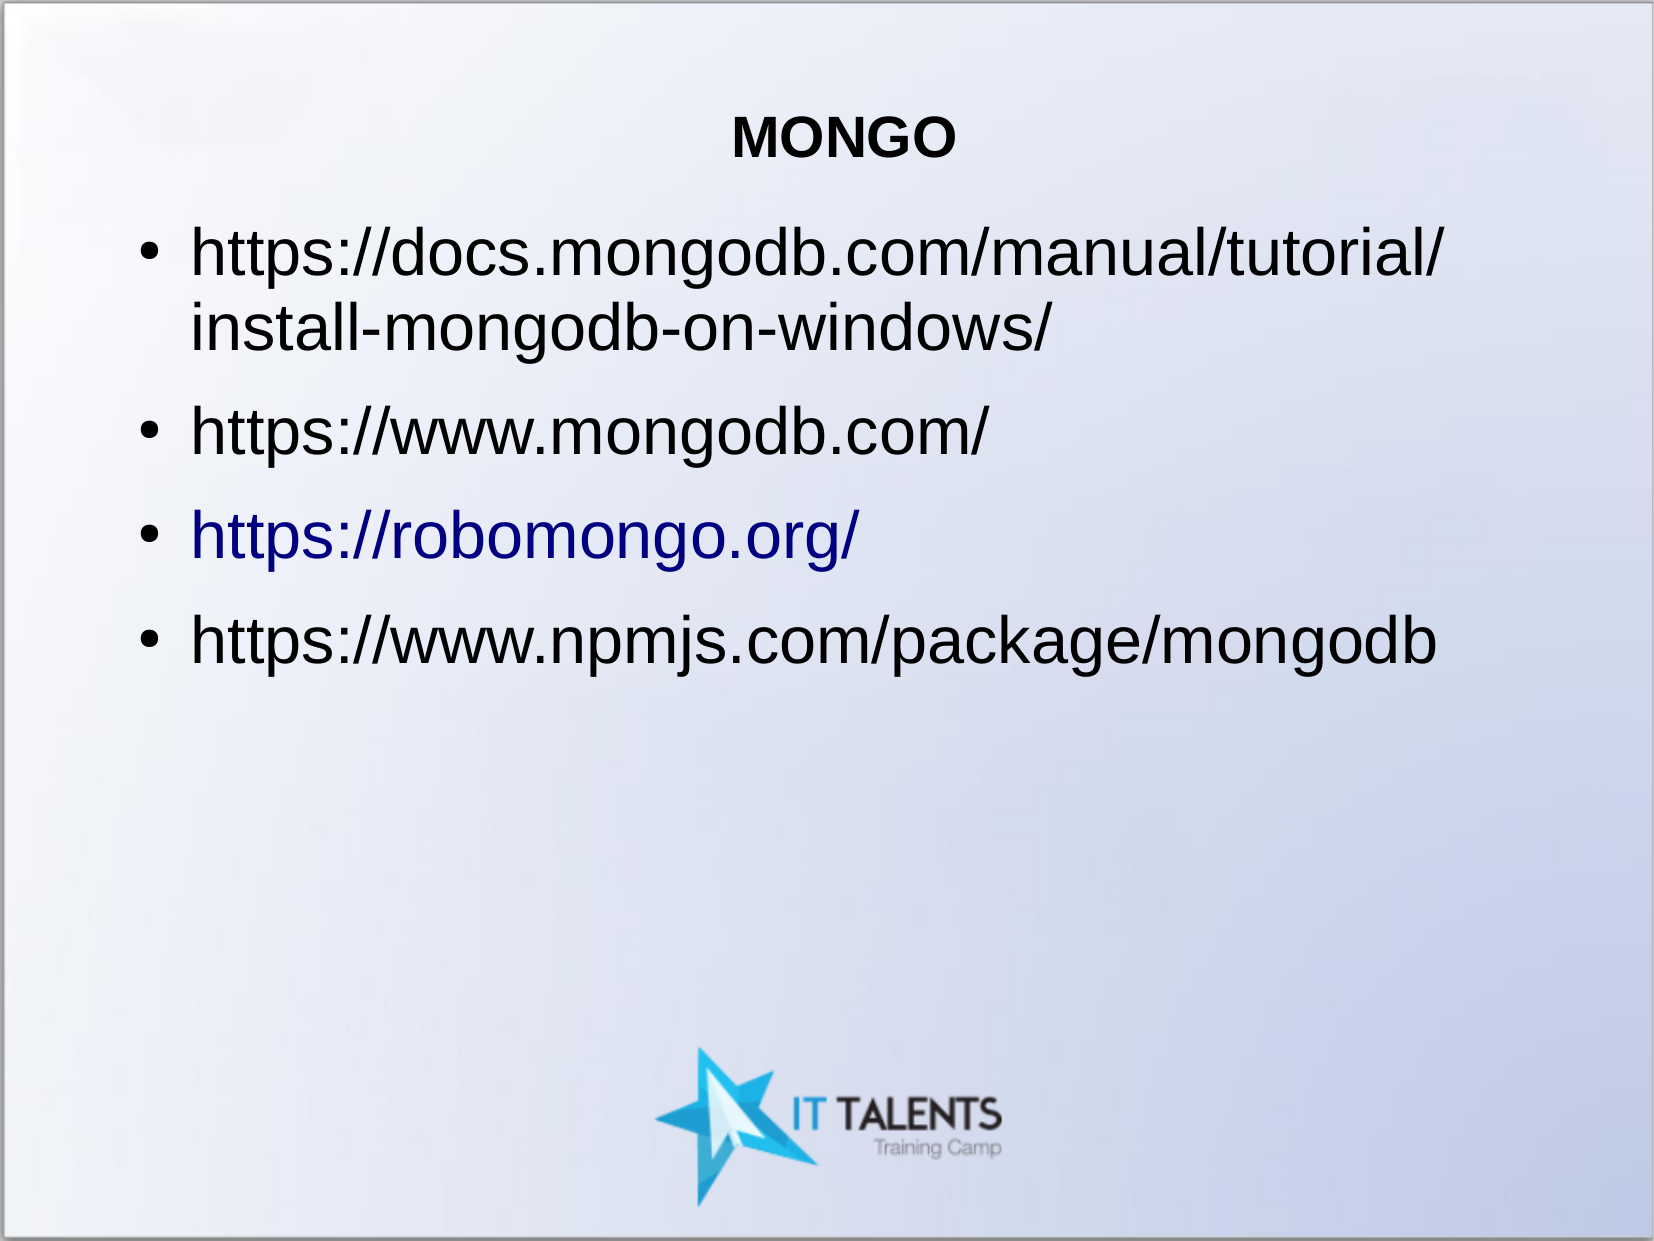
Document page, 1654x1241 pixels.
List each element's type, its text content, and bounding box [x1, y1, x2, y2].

picture [0, 0, 1654, 1241]
list https://docs.mongodb.com/manual/tutorial/install-mongodb-on-windows/ https://www.mongodb.com/ https://robomongo.org/ https://www.npmjs.com/package/mongodb [120, 215, 1609, 1126]
title MONGO [82, 49, 1571, 226]
